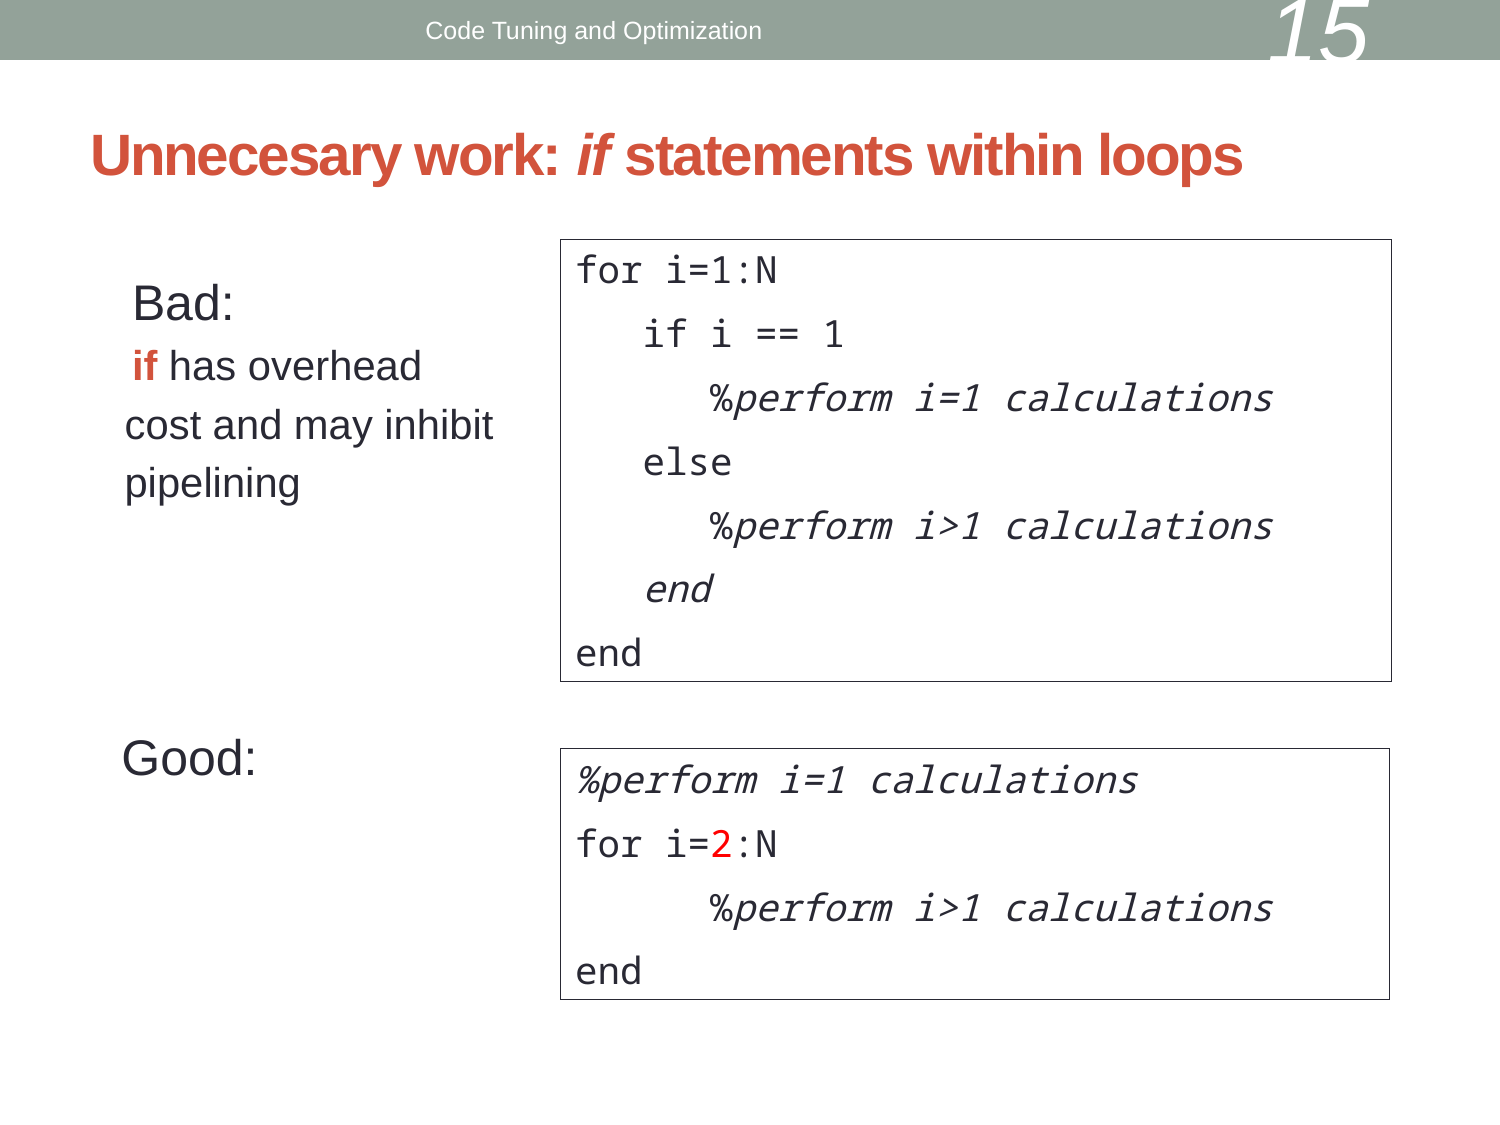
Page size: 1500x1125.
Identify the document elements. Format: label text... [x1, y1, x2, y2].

text_box %perform i=1 calculations for i=2:N %perform i>1 calculations end [560, 748, 1390, 1000]
footer Code Tuning and Optimization [410, 3, 1086, 57]
title Unnecesary work: if statements within loops [75, 70, 1457, 234]
slide_number <number> [1252, 0, 1428, 54]
text_box for i=1:N if i == 1 %perform i=1 calculations else %perform i>1 calculations end end [560, 239, 1392, 682]
list Bad: if has overhead cost and may inhibit pipelining Good: [75, 208, 1425, 1009]
